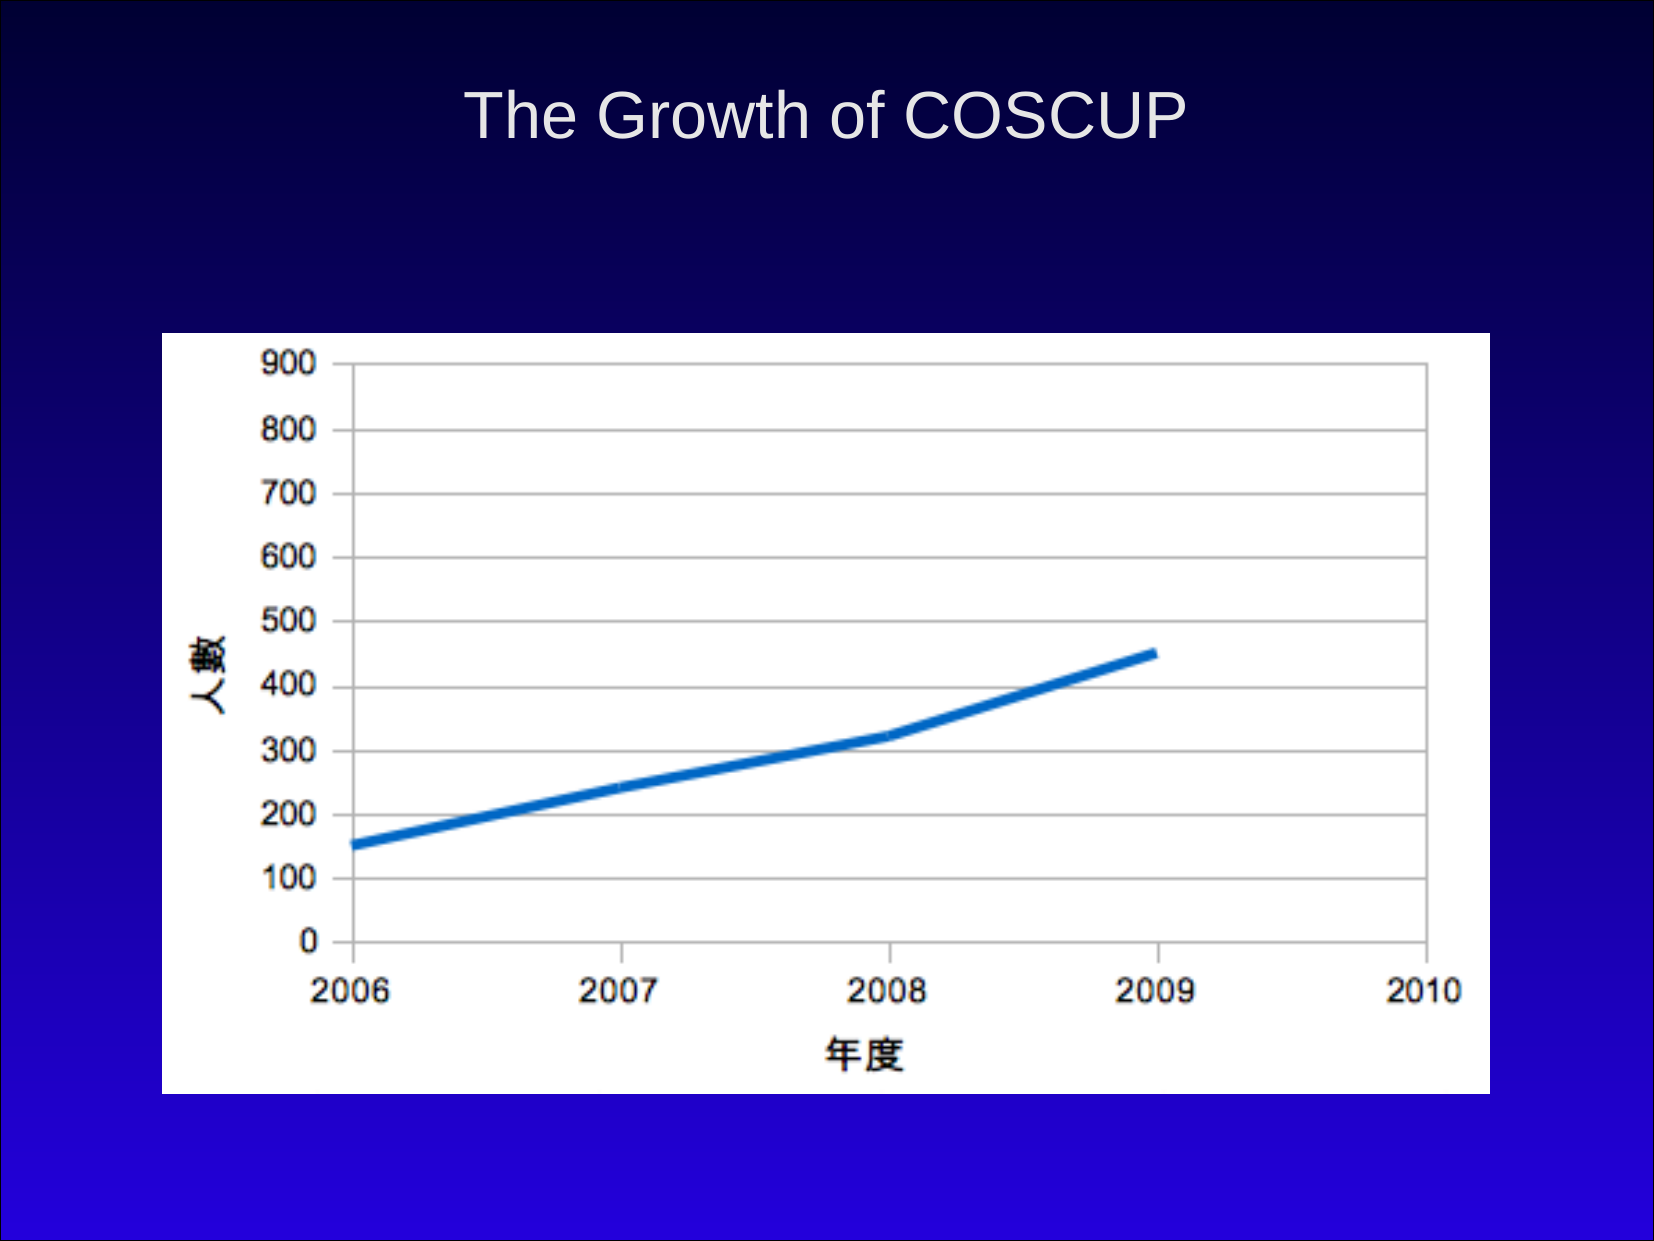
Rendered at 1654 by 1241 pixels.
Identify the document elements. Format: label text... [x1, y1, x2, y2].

picture [162, 333, 1490, 1094]
title The Growth of COSCUP [82, 49, 1571, 182]
